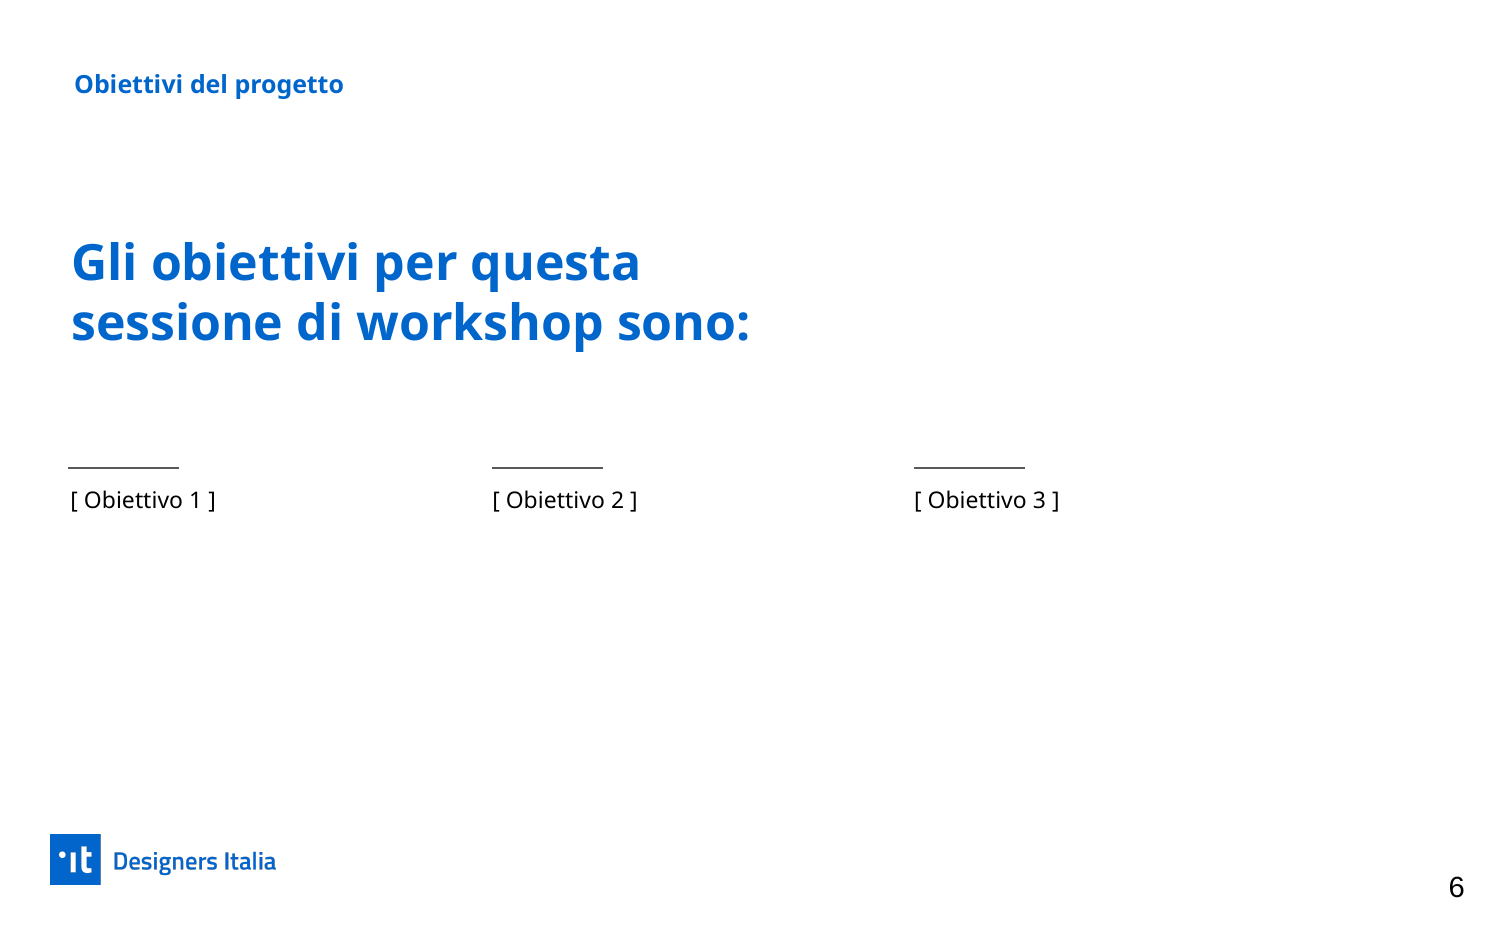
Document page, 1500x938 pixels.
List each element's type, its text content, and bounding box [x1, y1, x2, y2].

text_box [ Obiettivo 1 ] [55, 466, 429, 685]
text_box Obiettivi del progetto [59, 58, 696, 110]
text_box [ Obiettivo 3 ] [899, 466, 1248, 685]
text_box Gli obiettivi per questa sessione di workshop sono: [56, 215, 791, 360]
slide_number <numero> [1389, 850, 1480, 922]
picture [50, 834, 289, 885]
text_box [ Obiettivo 2 ] [477, 466, 826, 685]
